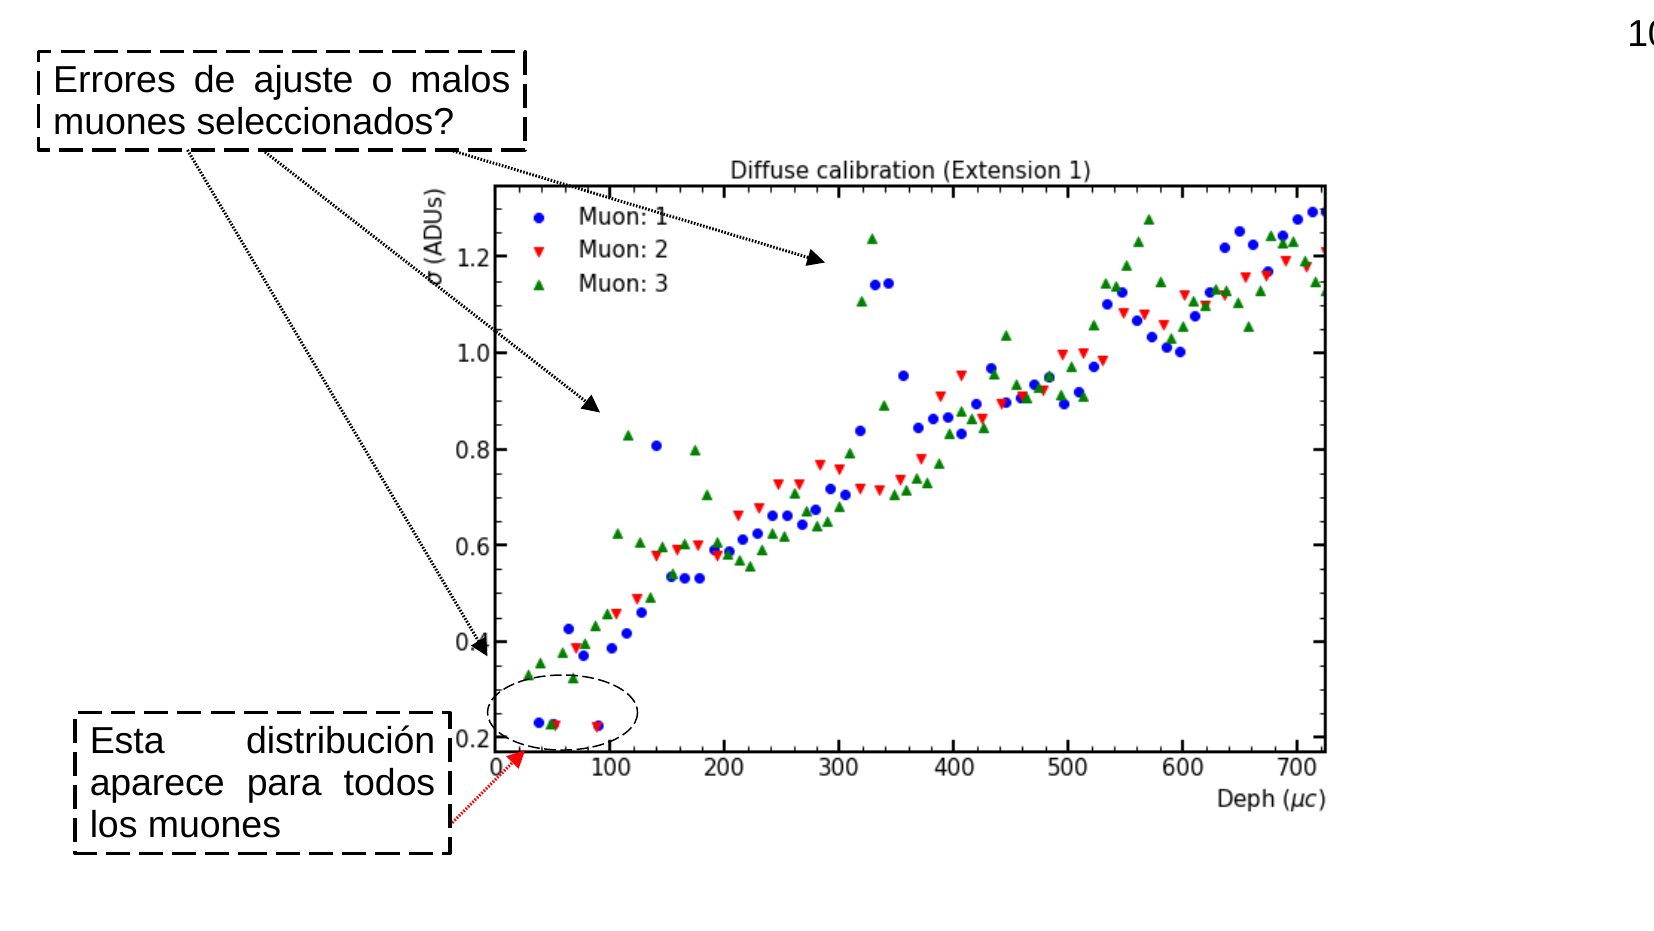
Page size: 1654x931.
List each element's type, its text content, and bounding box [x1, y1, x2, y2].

text_box <number> [1612, 4, 1654, 76]
picture [412, 149, 1336, 826]
text_box [487, 675, 638, 751]
text_box Errores de ajuste o malos muones seleccionados? [38, 51, 526, 151]
text_box Esta distribución aparece para todos los muones [75, 712, 451, 854]
